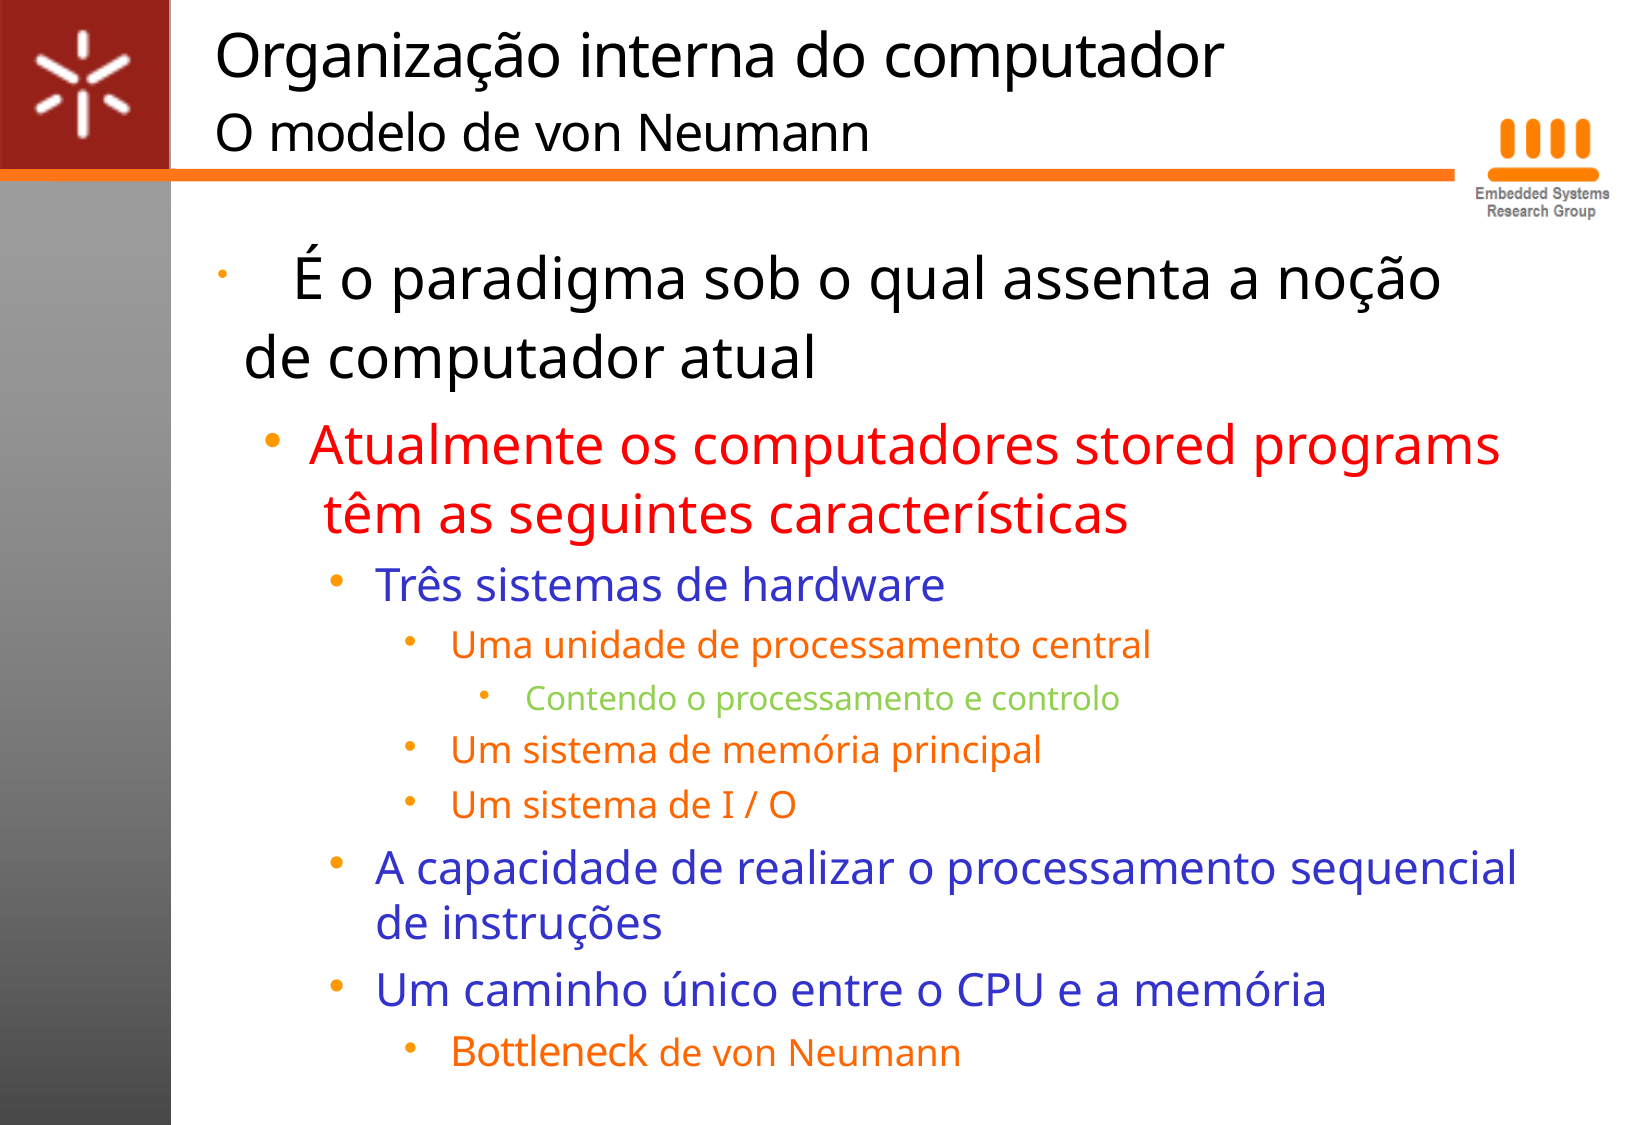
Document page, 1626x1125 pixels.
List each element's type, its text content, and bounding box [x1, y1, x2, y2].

picture [0, 0, 171, 169]
text_box É o paradigma sob o qual assenta a noção de computador atual Atualmente os computadores stored programs têm as seguintes características Três sistemas de hardware Uma unidade de processamento central Contendo o processamento e controlo Um sistema de memória principal Um sistema de I / O A capacidade de realizar o processamento sequencial de instruções Um caminho único entre o CPU e a memória Bottleneck de von Neumann [215, 226, 1552, 1075]
title Organização interna do computador O modelo de von Neumann [212, 16, 1441, 234]
picture [1475, 118, 1610, 220]
picture [0, 182, 171, 1125]
